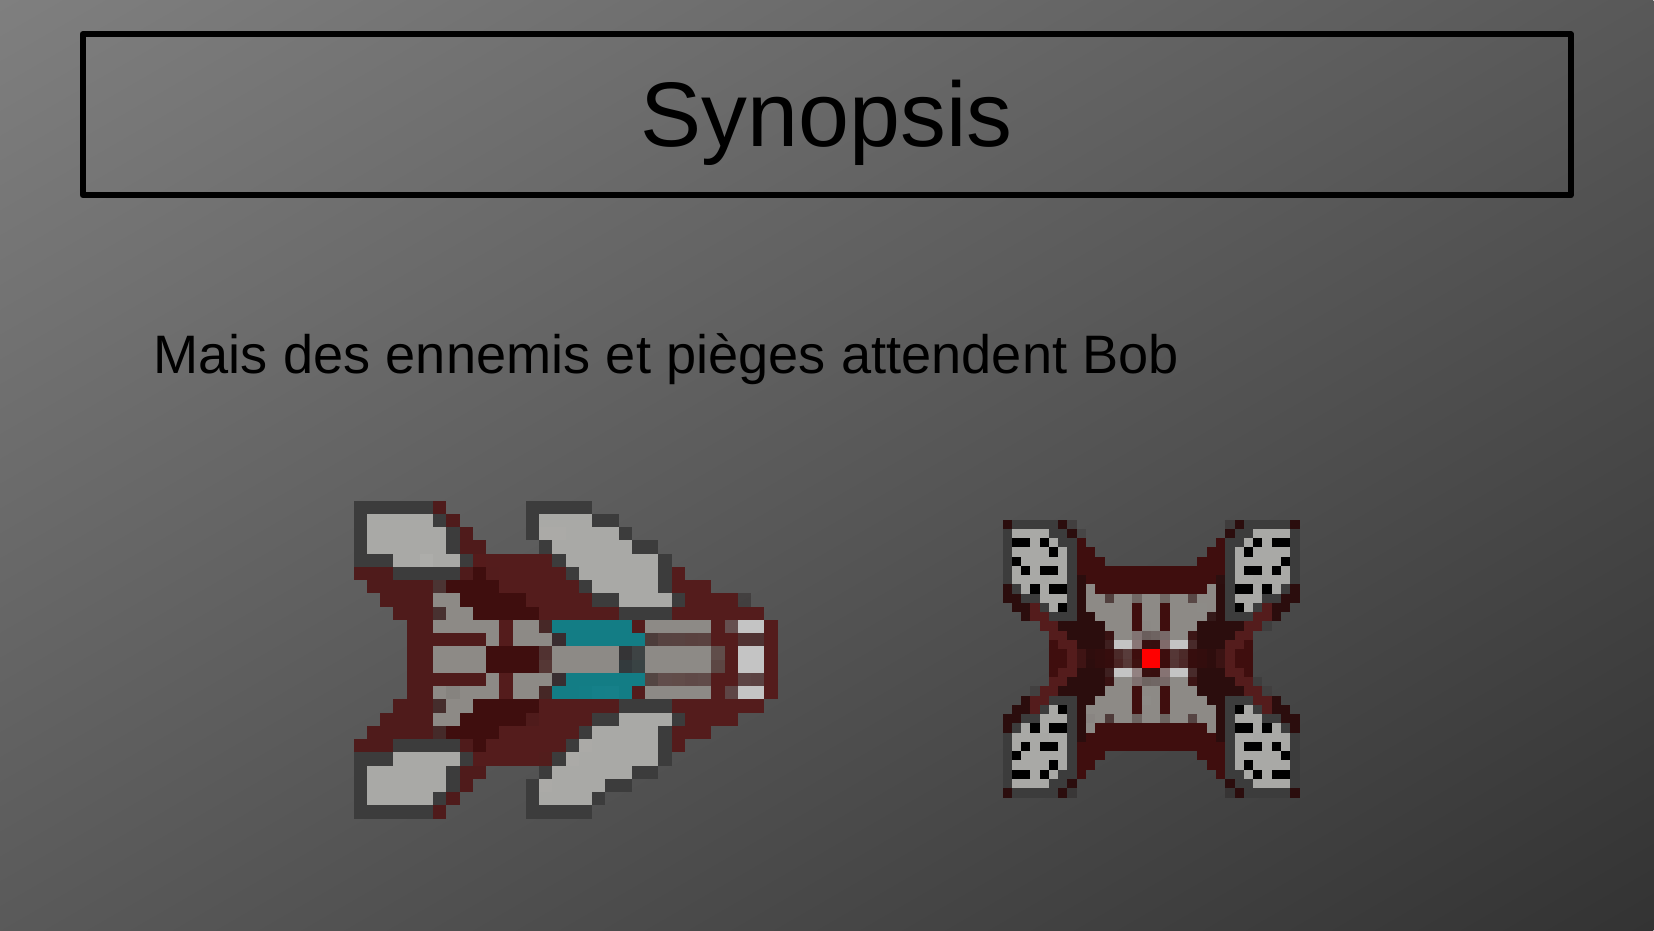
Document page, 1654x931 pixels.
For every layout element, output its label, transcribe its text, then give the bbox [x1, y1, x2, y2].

list Mais des ennemis et pièges attendent Bob [82, 324, 1571, 758]
title Synopsis [82, 34, 1571, 196]
picture [354, 501, 778, 819]
picture [1003, 520, 1300, 798]
